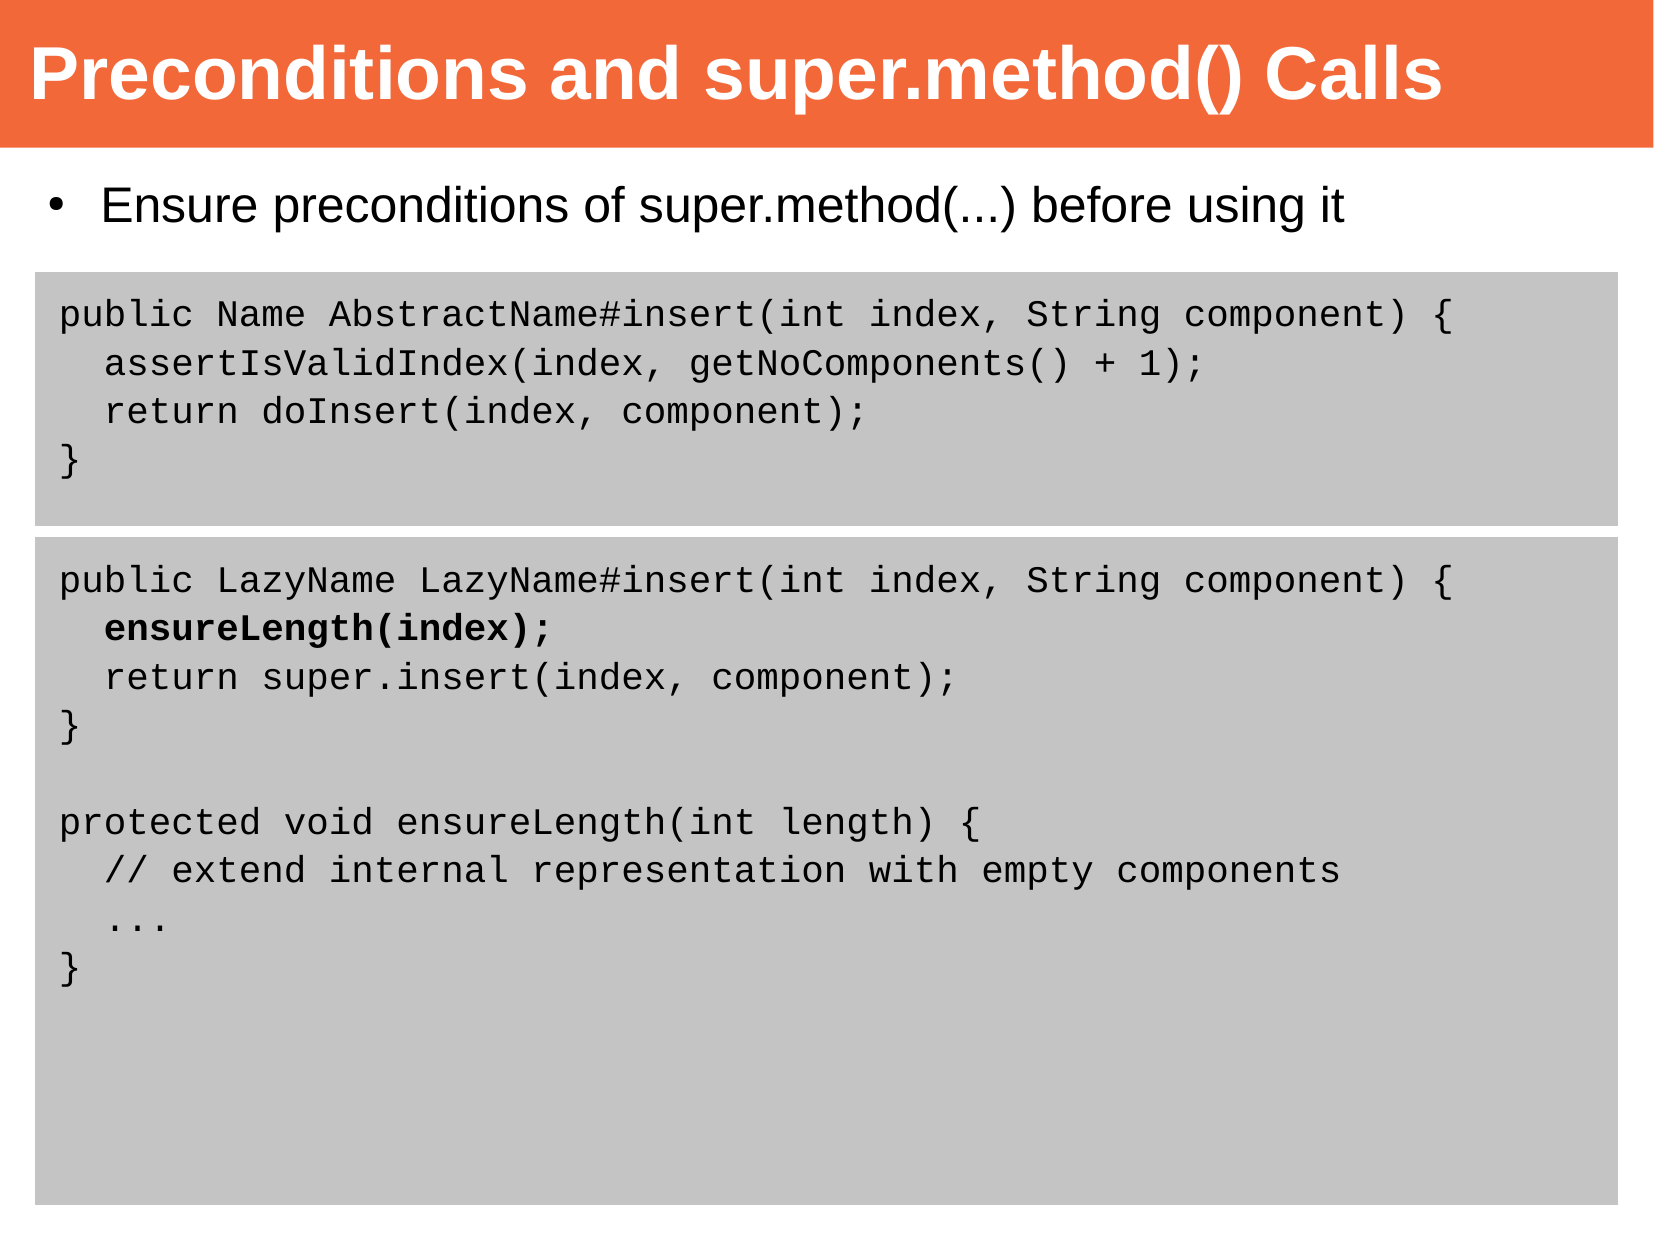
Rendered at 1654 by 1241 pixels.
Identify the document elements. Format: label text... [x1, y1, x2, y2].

list public Name AbstractName#insert(int index, String component) { assertIsValidIndex(index, getNoComponents() + 1); return doInsert(index, component); } [29, 265, 1625, 526]
list Ensure preconditions of super.method(...) before using it [29, 177, 1625, 260]
list public LazyName LazyName#insert(int index, String component) { ensureLength(index); return super.insert(index, component); } protected void ensureLength(int length) { // extend internal representation with empty components ... } [29, 531, 1625, 1211]
title Preconditions and super.method() Calls [0, 0, 1654, 148]
